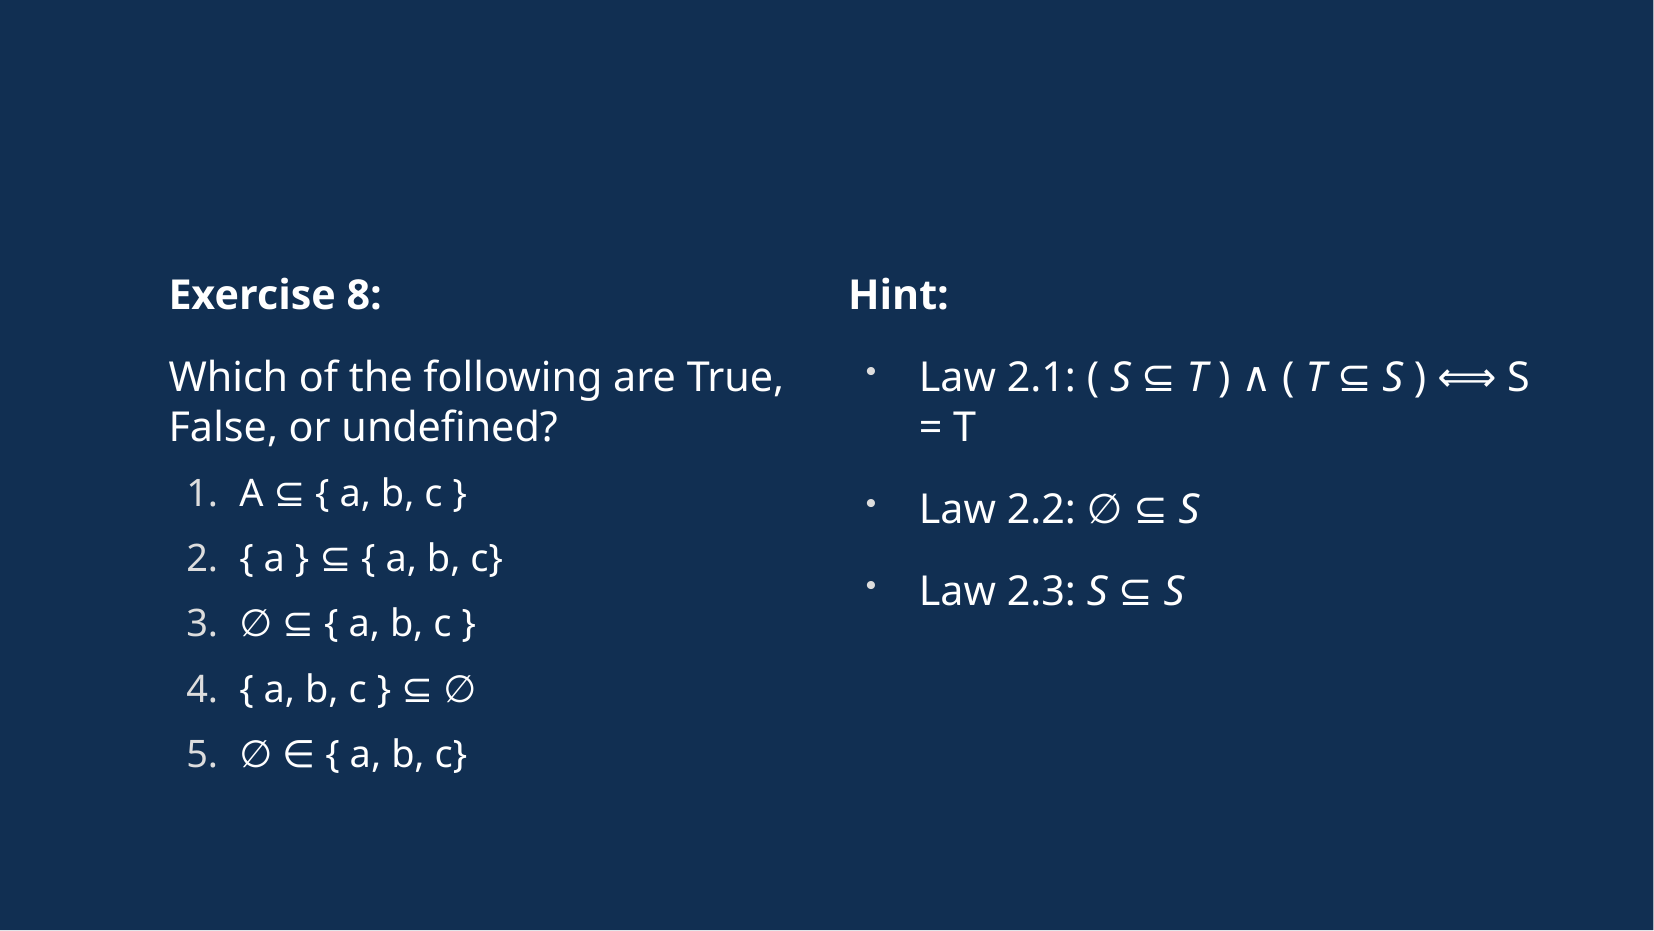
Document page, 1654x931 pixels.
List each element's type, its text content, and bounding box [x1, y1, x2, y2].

list Exercise 8: Which of the following are True, False, or undefined? A ⊆ { a, b, c } { a } ⊆ { a, b, c} ∅ ⊆ { a, b, c } { a, b, c } ⊆ ∅ ∅ ∈ { a, b, c} [97, 268, 813, 806]
list Hint: Law 2.1: ( S ⊆ T ) ∧ ( T ⊆ S ) ⟺ S = T Law 2.2: ∅ ⊆ S Law 2.3: S ⊆ S [848, 268, 1563, 806]
